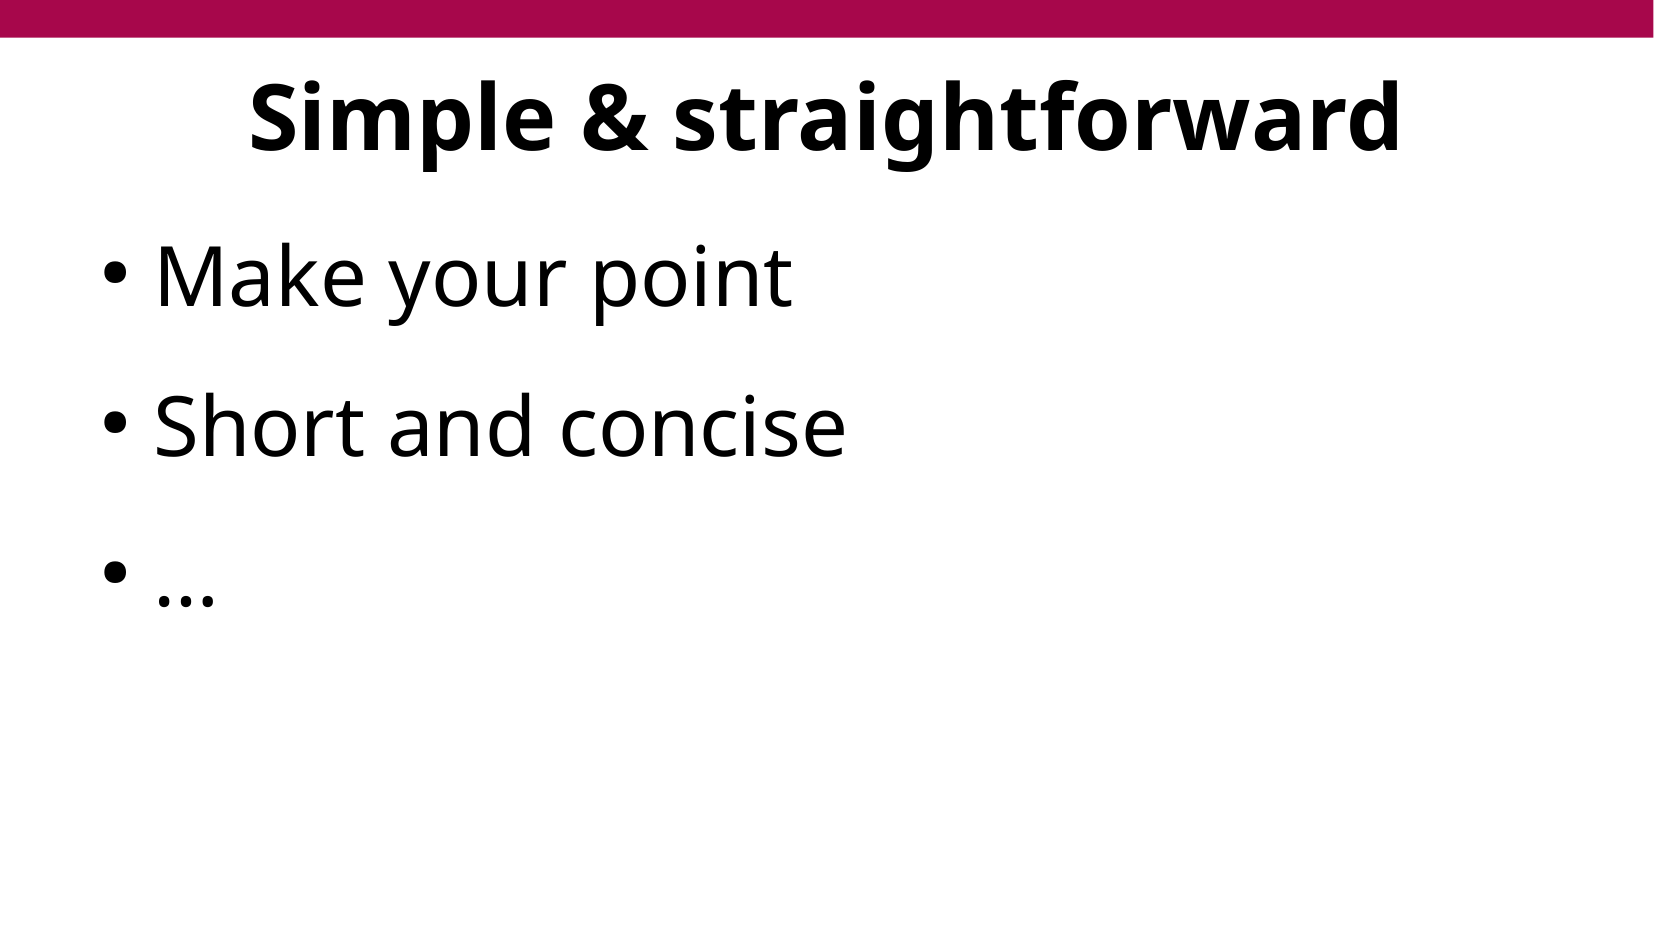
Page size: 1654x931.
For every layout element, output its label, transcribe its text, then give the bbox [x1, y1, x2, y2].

title Simple & straightforward [82, 37, 1571, 193]
list Make your point Short and concise … [82, 217, 1571, 757]
